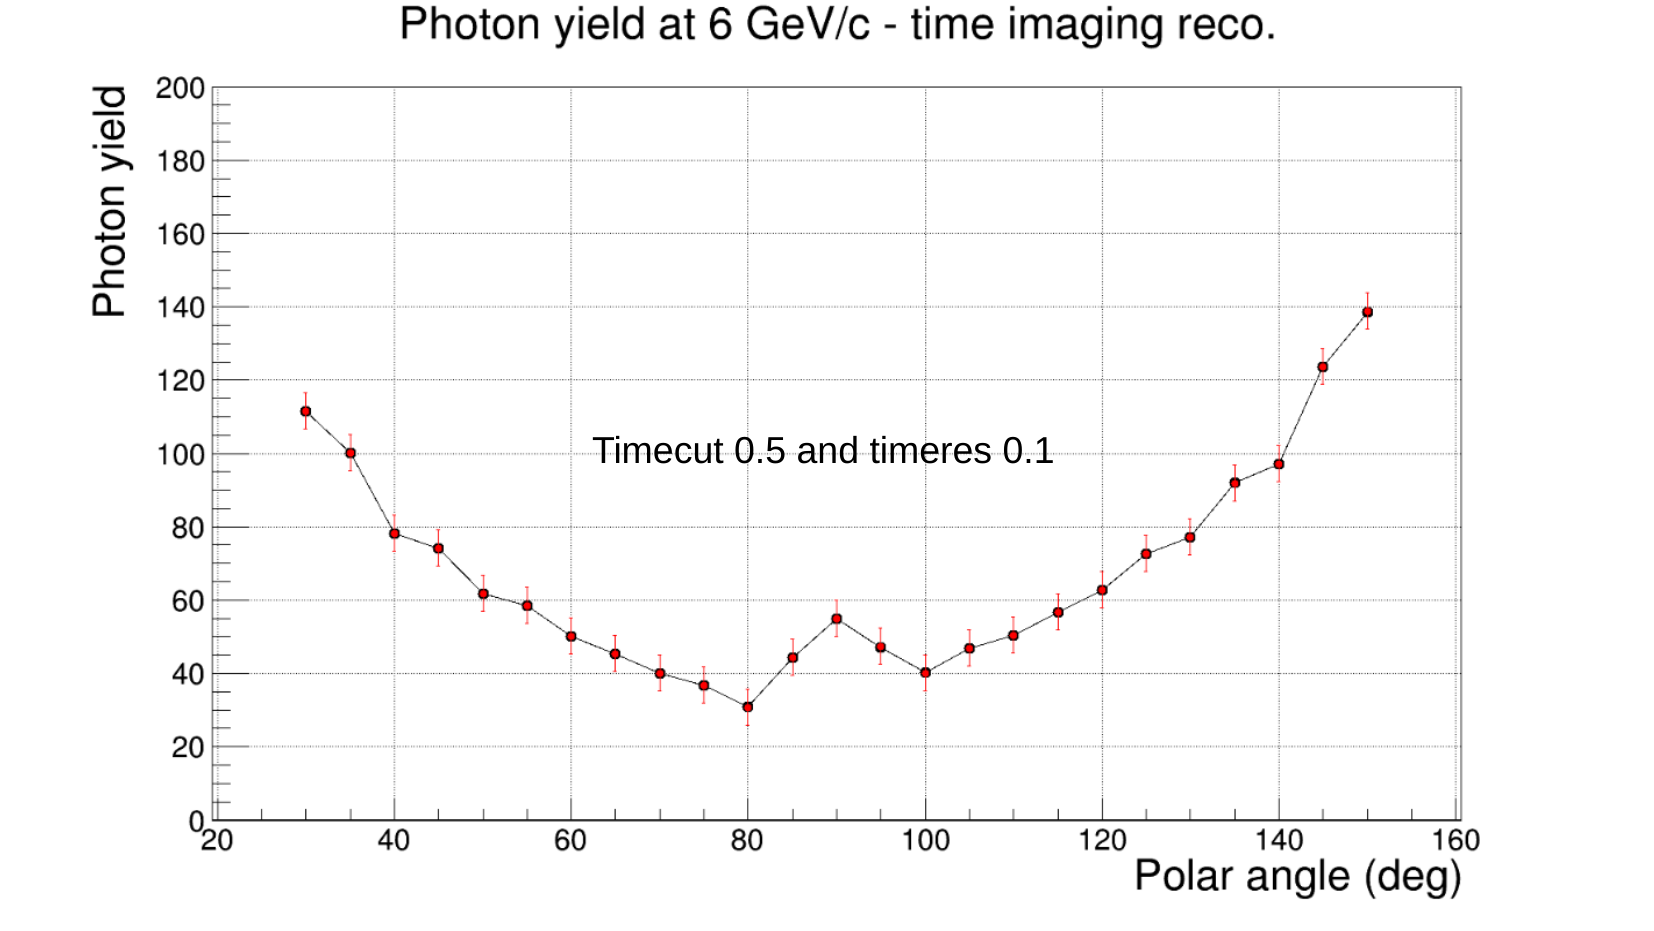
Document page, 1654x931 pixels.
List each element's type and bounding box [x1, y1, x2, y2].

picture [75, 0, 1573, 901]
